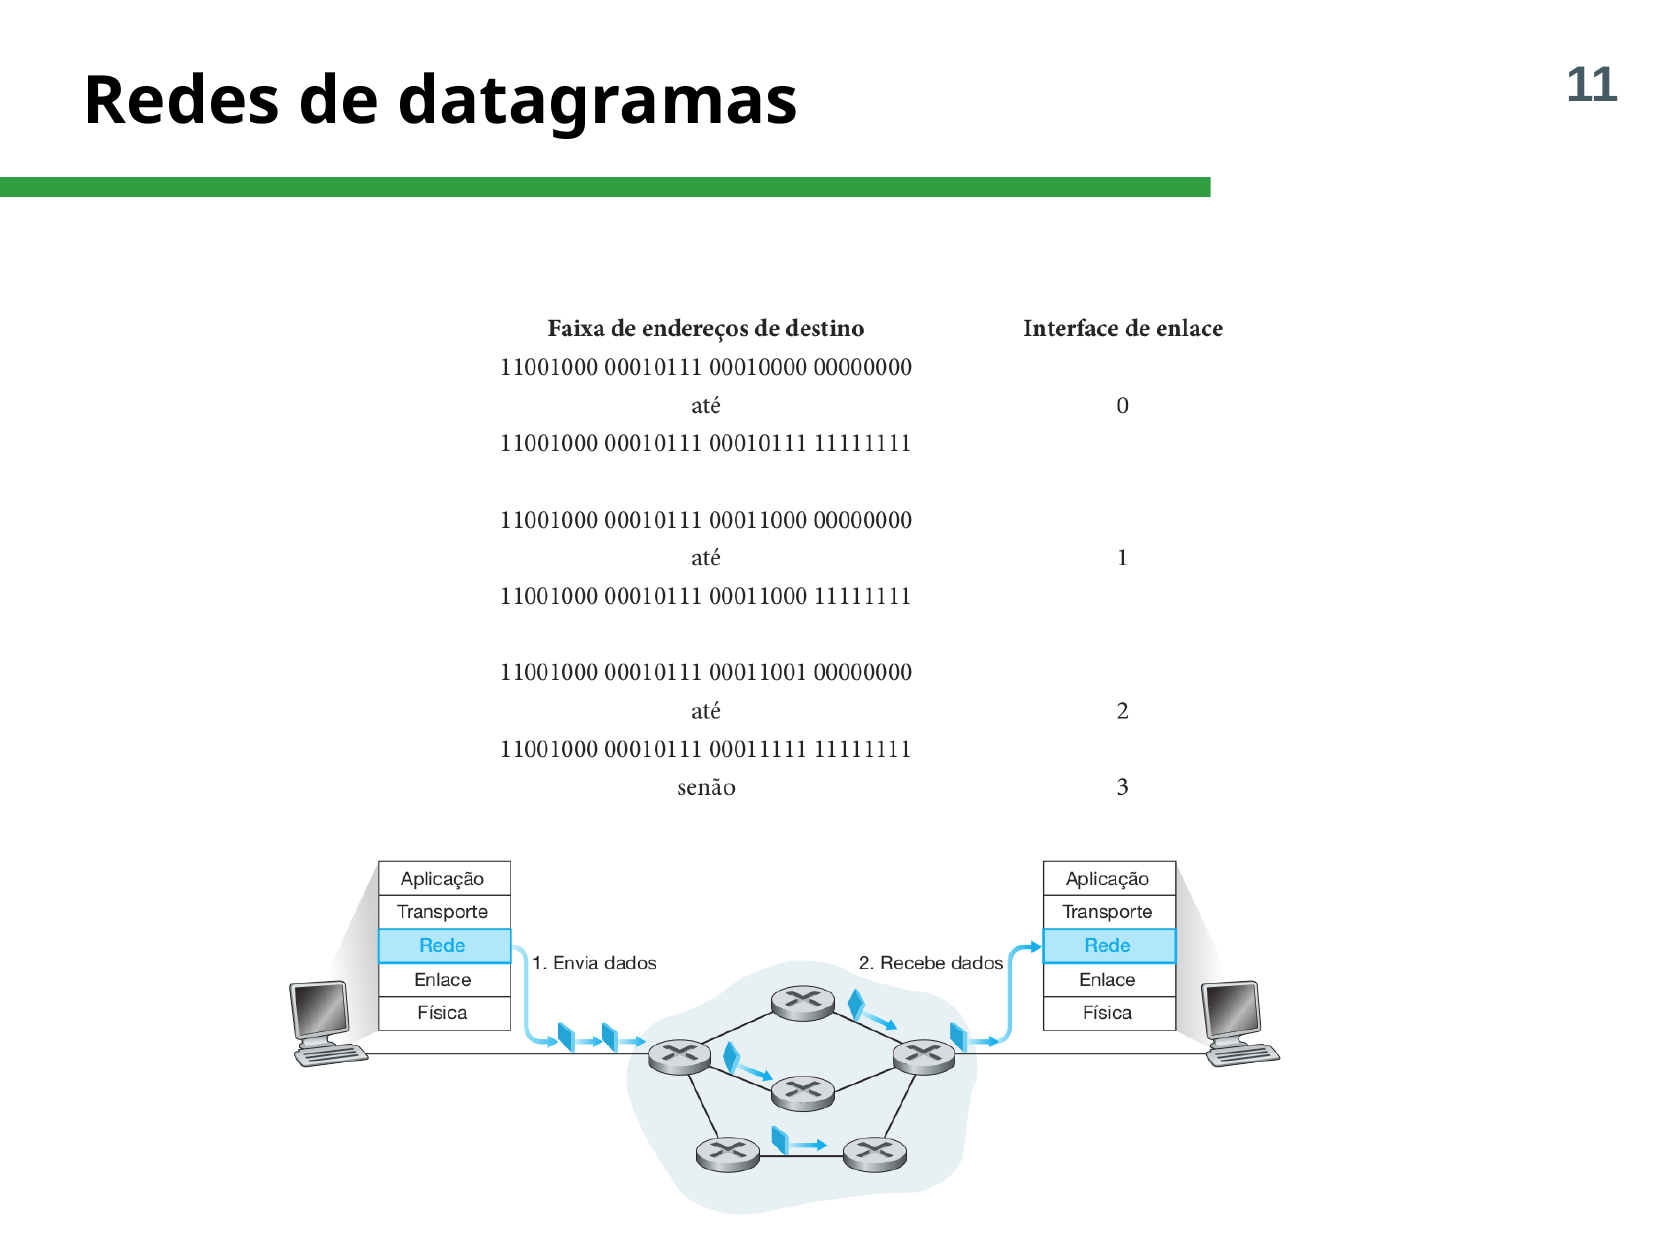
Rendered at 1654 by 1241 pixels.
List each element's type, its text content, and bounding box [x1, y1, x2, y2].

picture [467, 290, 1241, 818]
title Redes de datagramas [82, 0, 1152, 202]
picture [265, 837, 1300, 1231]
